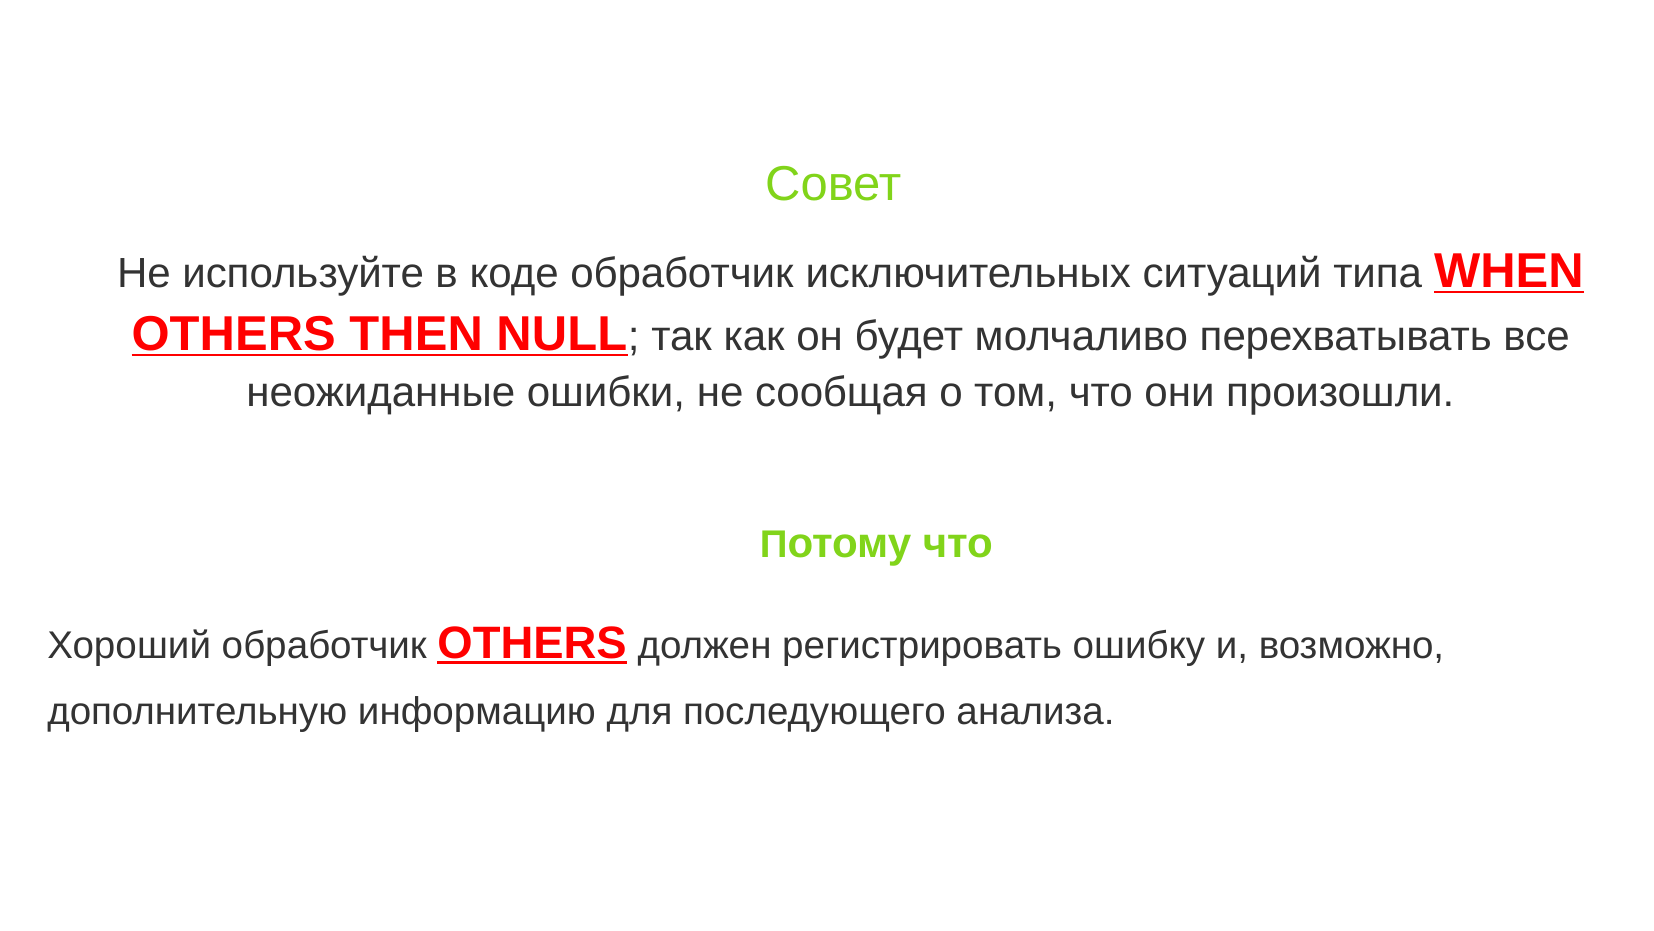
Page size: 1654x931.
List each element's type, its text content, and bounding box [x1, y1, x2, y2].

list Совет Не используйте в коде обработчик исключительных ситуаций типа WHEN OTHERS THEN NULL; так как он будет молчаливо перехватывать все неожиданные ошибки, не сообщая о том, что они произошли. Потому что Хороший обработчик OTHERS должен регистрировать ошибку и, возможно, дополнительную информацию для последующего анализа. [47, 147, 1595, 768]
